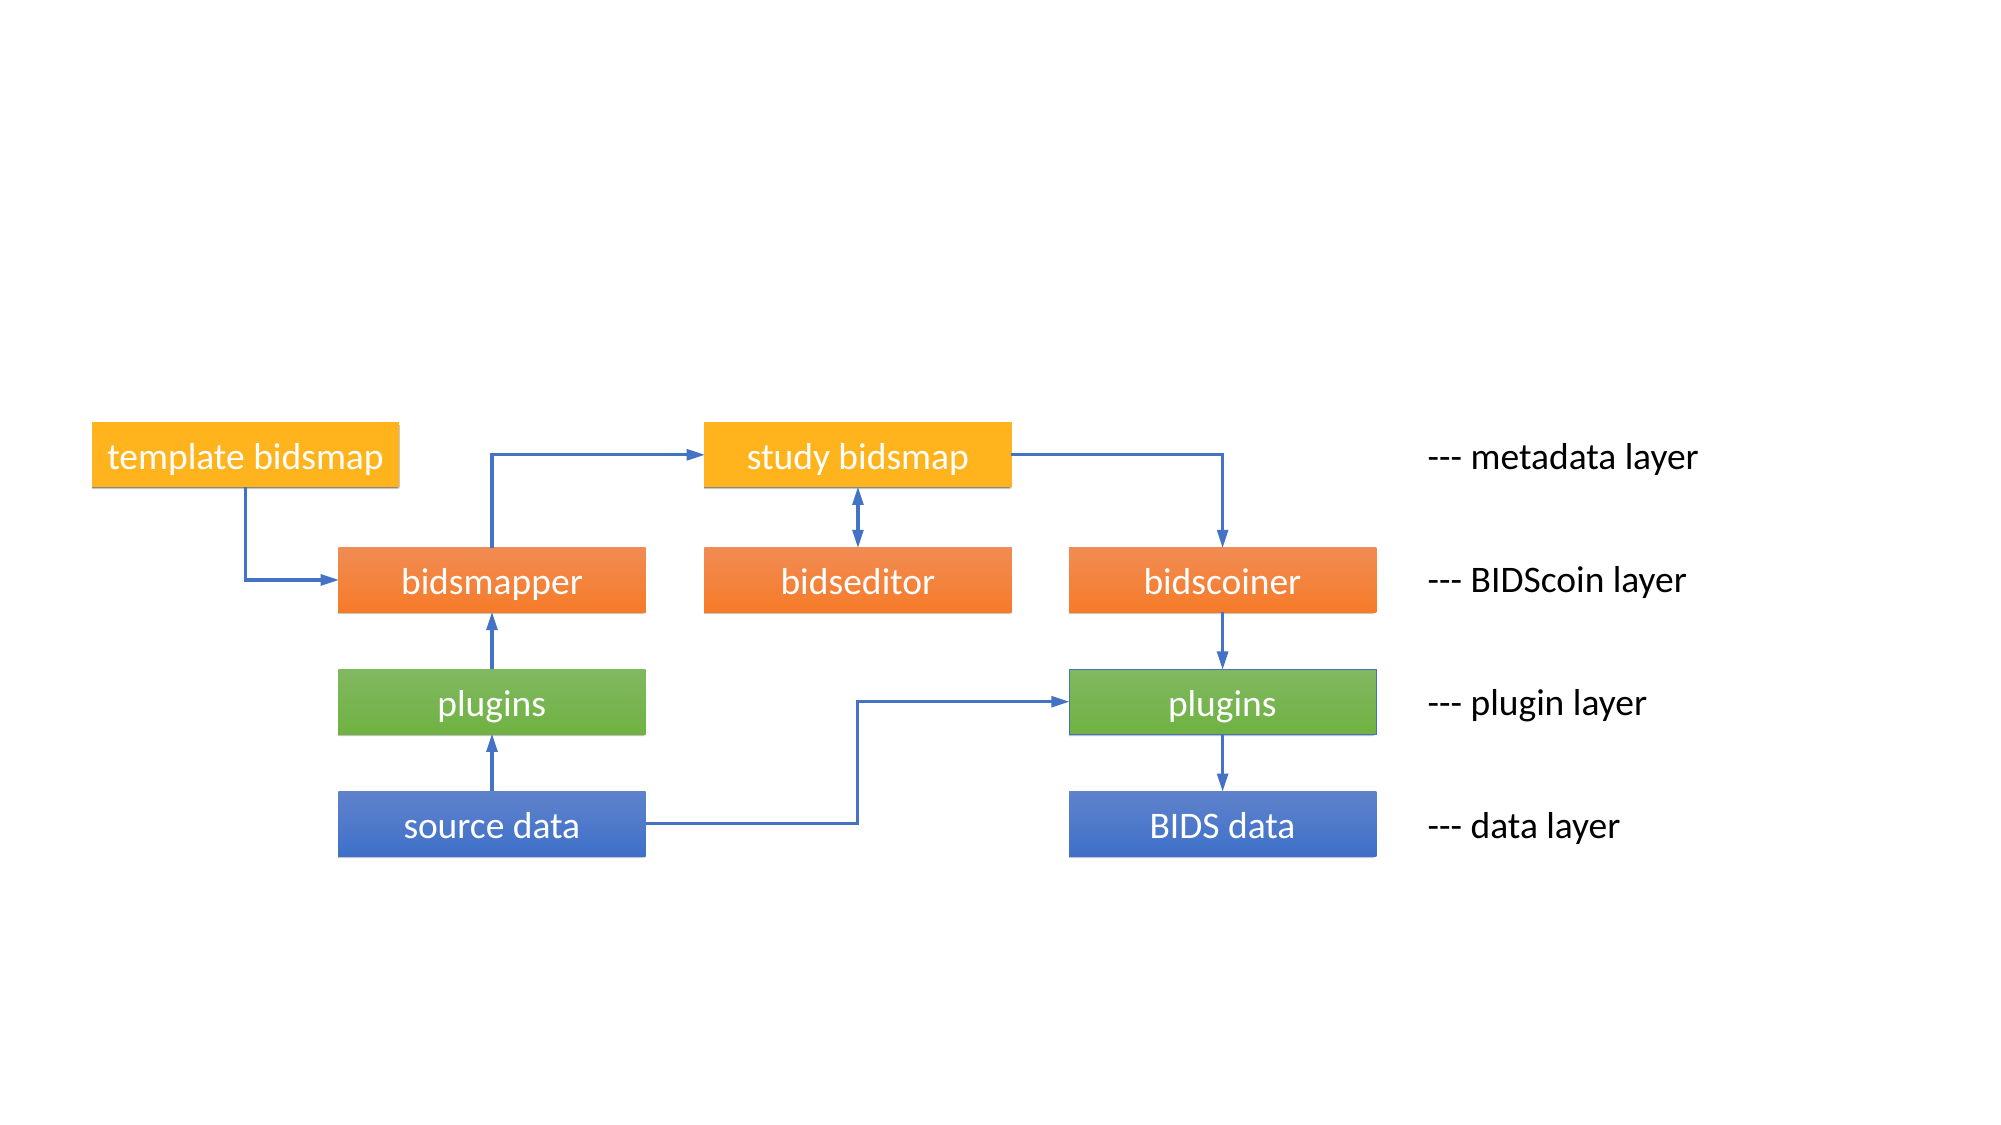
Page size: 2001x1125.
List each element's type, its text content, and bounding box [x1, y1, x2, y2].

text_box --- plugin layer [1412, 670, 1720, 732]
text_box bidseditor [704, 548, 1012, 613]
text_box template bidsmap [92, 422, 399, 487]
text_box --- metadata layer [1412, 424, 1720, 486]
text_box bidsmapper [338, 548, 646, 613]
text_box bidscoiner [1069, 548, 1376, 613]
text_box --- BIDScoin layer [1412, 547, 1720, 609]
text_box plugins [1069, 669, 1376, 734]
text_box BIDS data [1069, 791, 1376, 856]
text_box plugins [338, 669, 646, 734]
text_box source data [338, 791, 646, 856]
text_box --- data layer [1412, 793, 1720, 855]
text_box study bidsmap [704, 422, 1012, 487]
